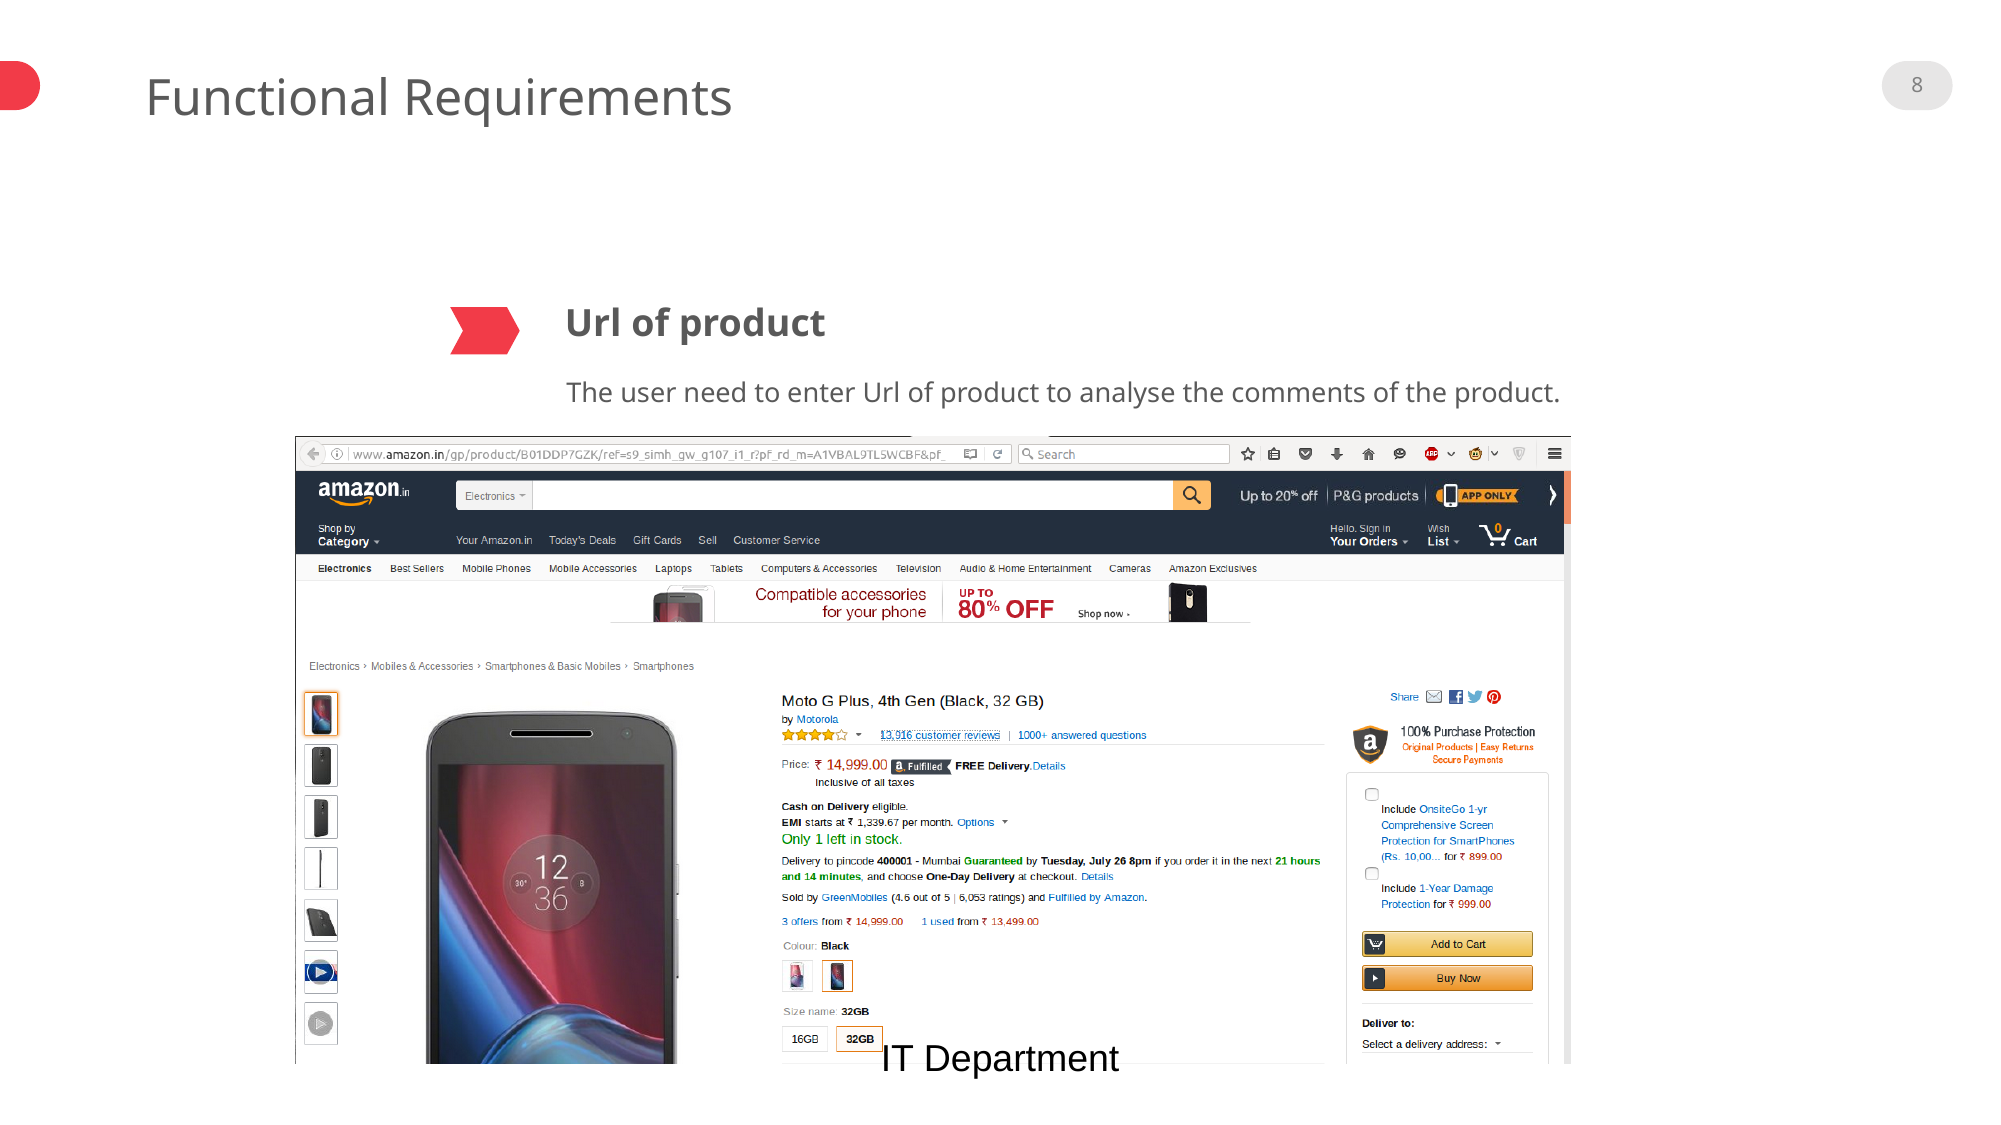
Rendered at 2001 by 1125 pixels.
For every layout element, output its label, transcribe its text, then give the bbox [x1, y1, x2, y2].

text_box Url of product [559, 292, 891, 352]
slide_number <number> [1881, 53, 1953, 118]
text_box IT Department [865, 1029, 1135, 1087]
text_box [450, 307, 520, 355]
picture [295, 436, 1571, 1064]
text_box The user need to enter Url of product to analyse the comments of the product. [560, 334, 1725, 416]
list Functional Requirements [54, 65, 1844, 139]
